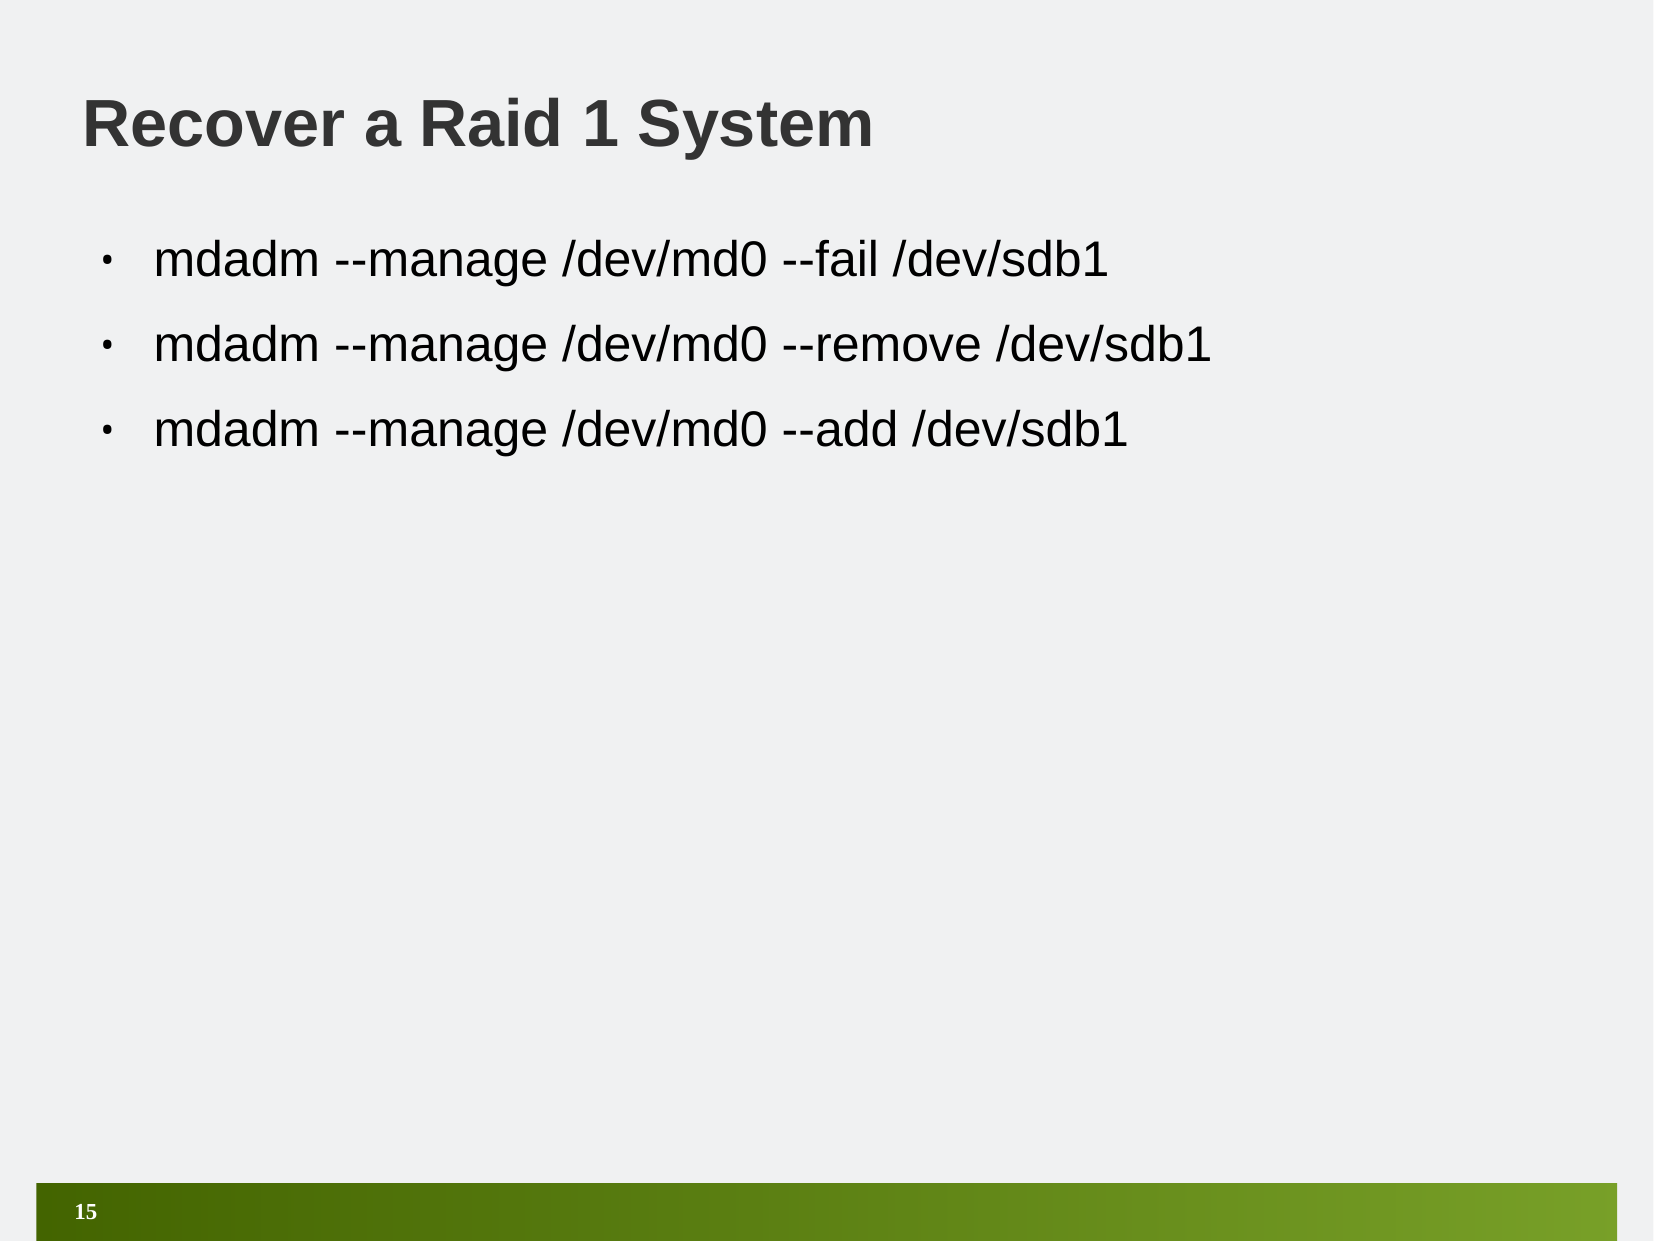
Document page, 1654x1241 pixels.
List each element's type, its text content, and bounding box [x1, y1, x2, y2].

list mdadm --manage /dev/md0 --fail /dev/sdb1 mdadm --manage /dev/md0 --remove /dev/sdb1 mdadm --manage /dev/md0 --add /dev/sdb1 [82, 231, 1571, 1050]
title Recover a Raid 1 System [82, 49, 1571, 198]
picture [0, 0, 1654, 1241]
